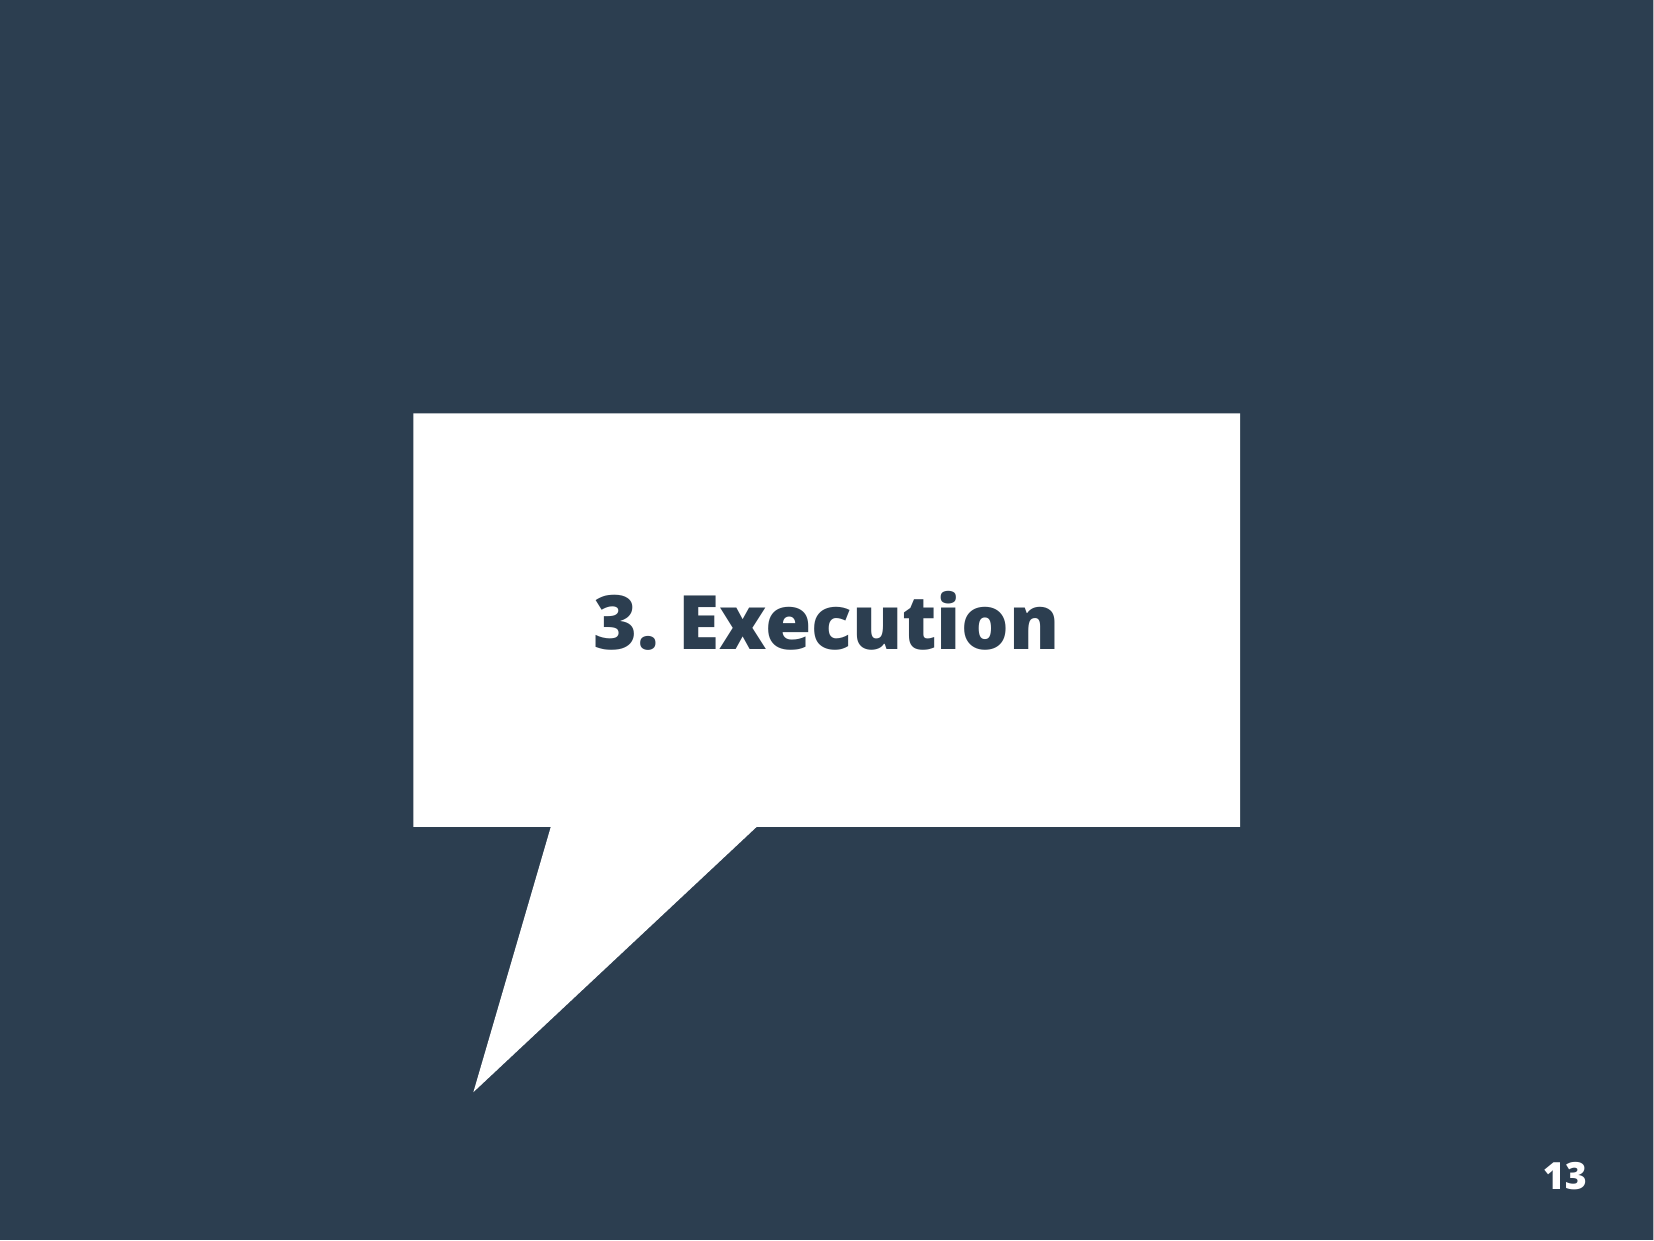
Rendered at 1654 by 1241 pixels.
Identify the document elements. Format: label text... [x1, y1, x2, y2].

title 3. Execution [442, 442, 1211, 798]
